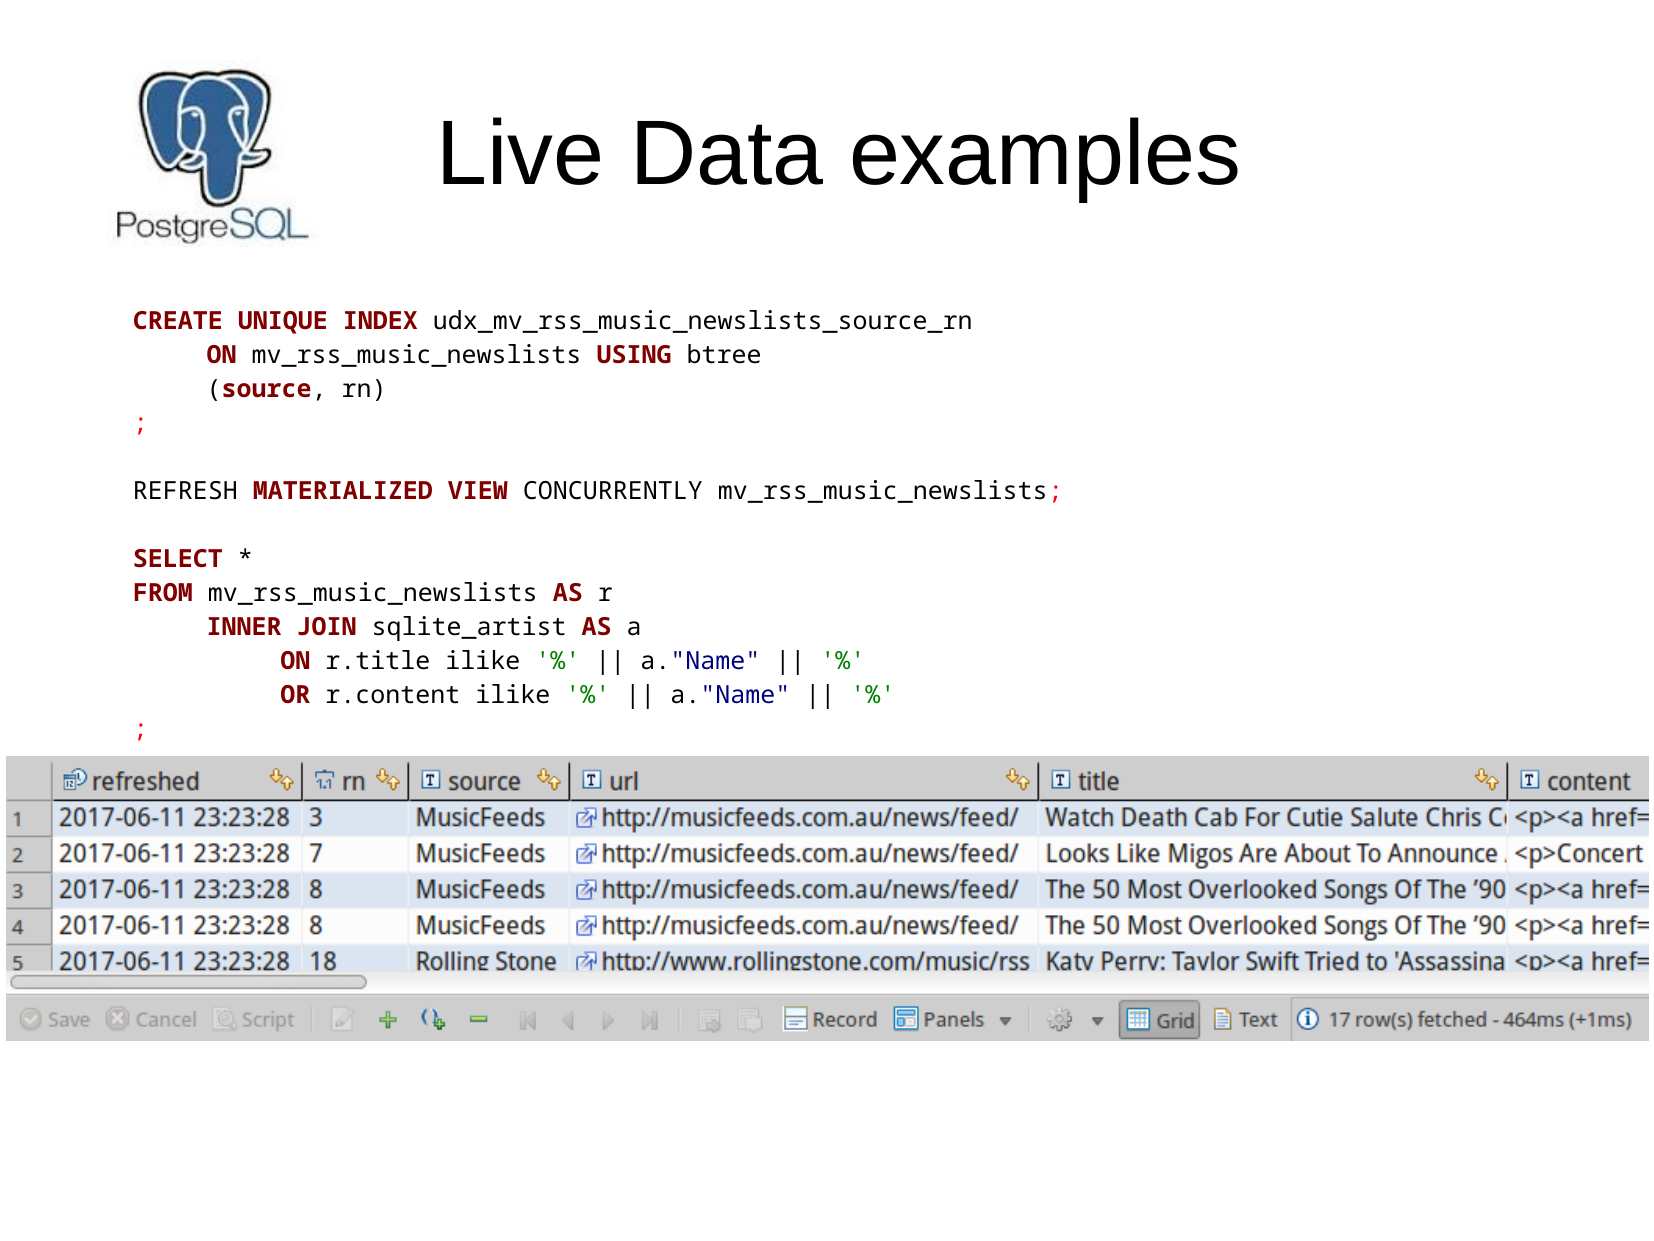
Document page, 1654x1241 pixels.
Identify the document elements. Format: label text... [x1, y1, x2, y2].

picture [6, 756, 1649, 1041]
title Live Data examples [82, 49, 1571, 257]
text_box CREATE UNIQUE INDEX udx_mv_rss_music_newslists_source_rn ON mv_rss_music_newslists USING btree (source, rn) ; REFRESH MATERIALIZED VIEW CONCURRENTLY mv_rss_music_newslists; SELECT * FROM mv_rss_music_newslists AS r INNER JOIN sqlite_artist AS a ON r.title ilike '%' || a."Name" || '%' OR r.content ilike '%' || a."Name" || '%' ; [118, 295, 1418, 684]
picture [58, 60, 356, 247]
